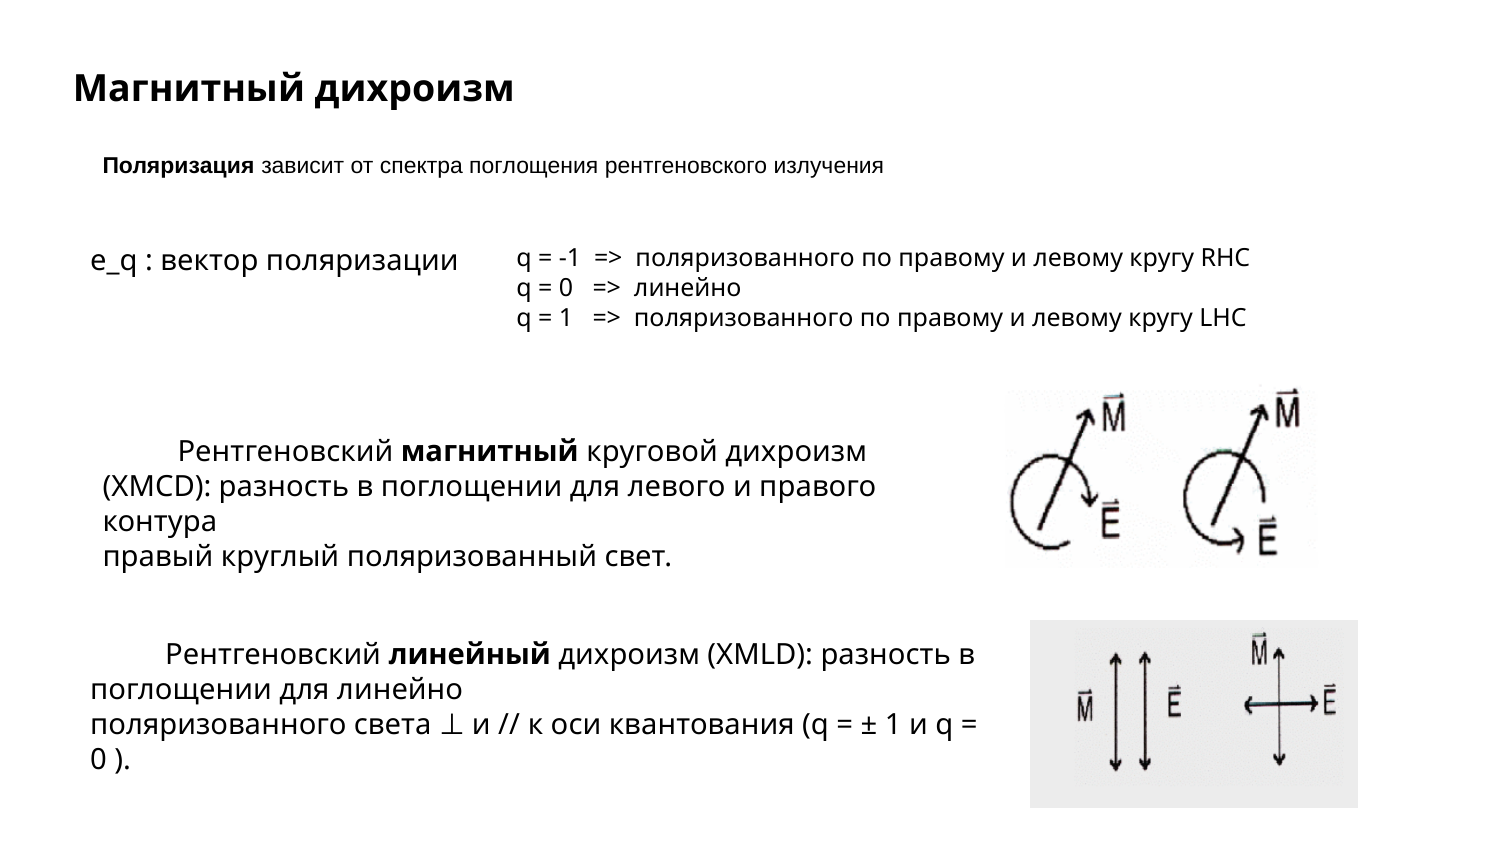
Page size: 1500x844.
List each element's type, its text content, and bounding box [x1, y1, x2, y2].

text_box Рентгеновский линейный дихроизм (XMLD): разность в поглощении для линейно поляризованного света ⊥ и // к оси квантования (q = ± 1 и q = 0 ). [75, 620, 1013, 772]
picture [975, 380, 1347, 569]
text_box Магнитный дихроизм [57, 49, 711, 180]
text_box e_q : вектор поляризации [75, 226, 501, 358]
picture [1030, 620, 1358, 808]
text_box Поляризация зависит от спектра поглощения рентгеновского излучения [87, 131, 1217, 226]
text_box q = -1 => поляризованного по правому и левому кругу RHC q = 0 => линейно q = 1 => поляризованного по правому и левому кругу LHC [501, 226, 1332, 358]
text_box Рентгеновский магнитный круговой дихроизм (XMCD): разность в поглощении для левого и правого контура правый круглый поляризованный свет. [87, 416, 975, 532]
